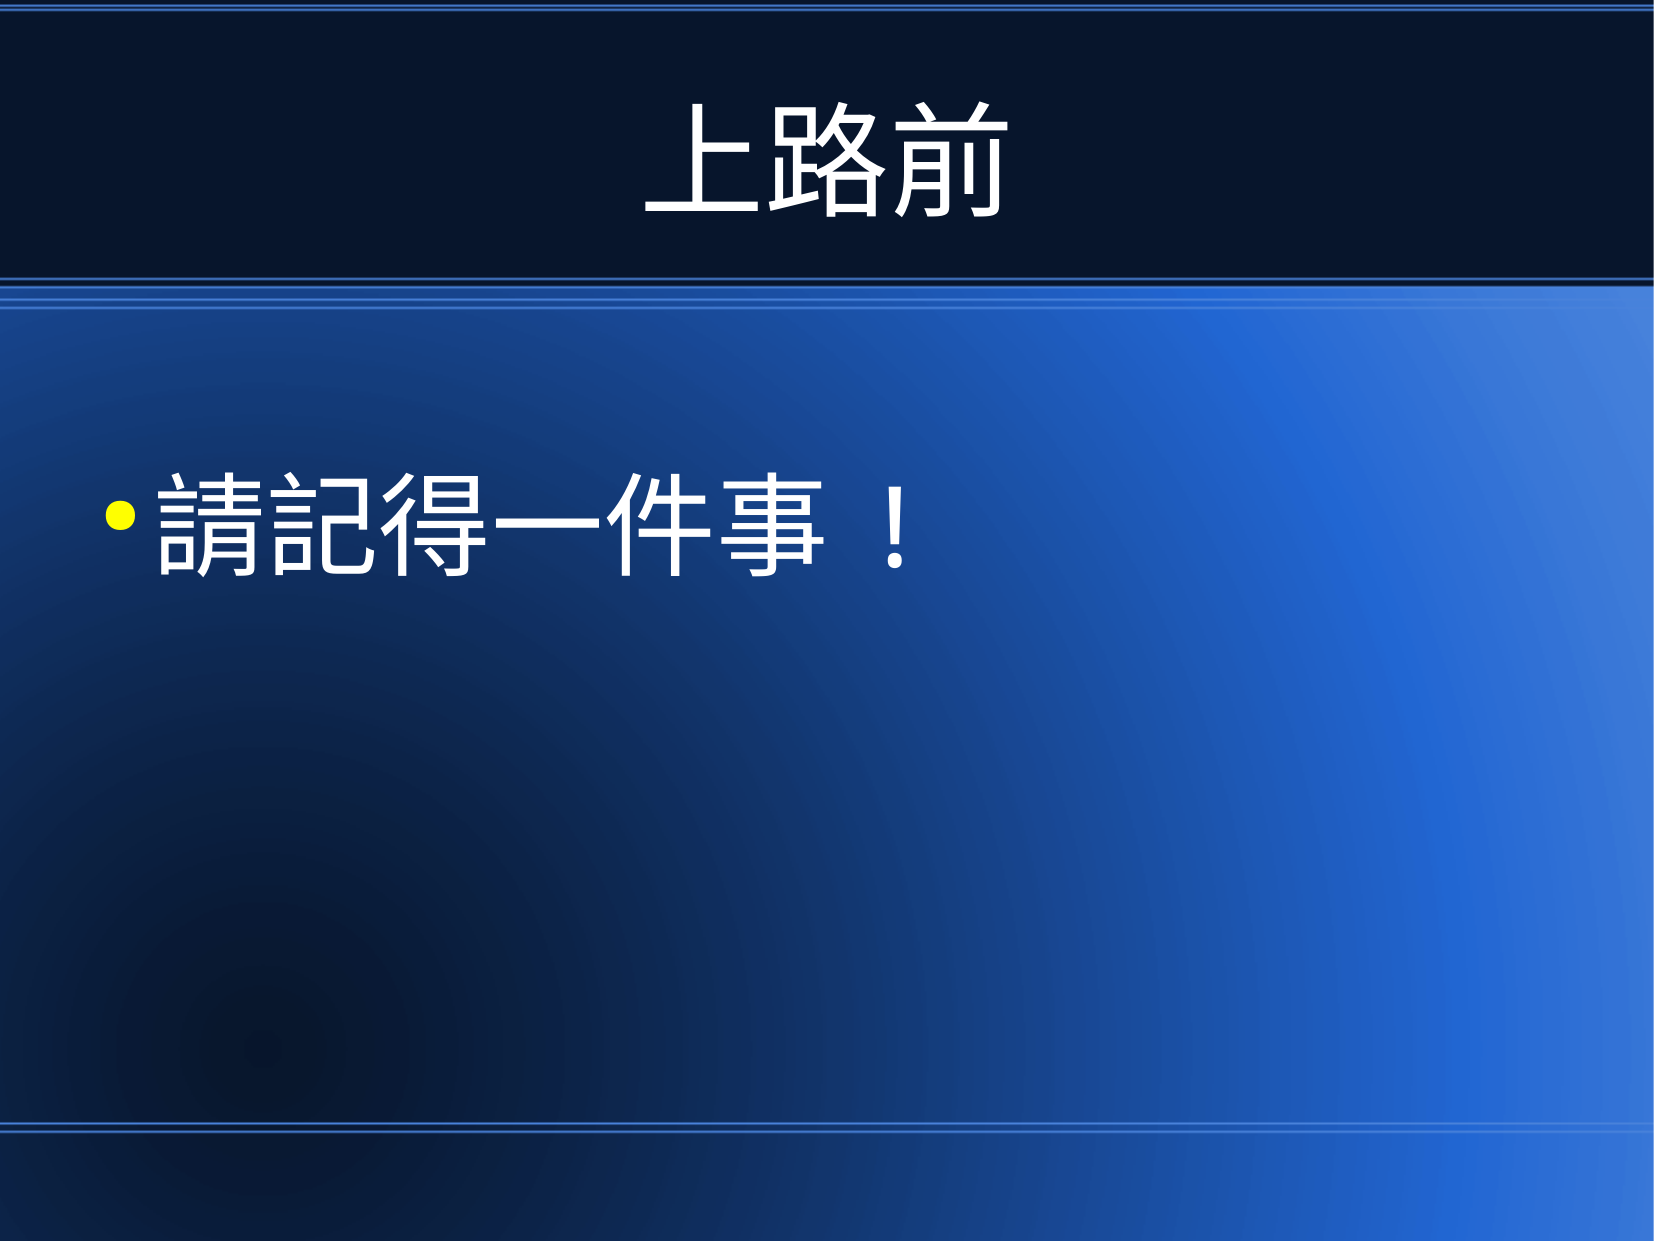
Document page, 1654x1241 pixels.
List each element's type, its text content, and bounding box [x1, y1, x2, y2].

list 請記得一件事! [82, 355, 1571, 1241]
title 上路前 [82, 49, 1571, 257]
picture [0, 0, 1654, 1241]
